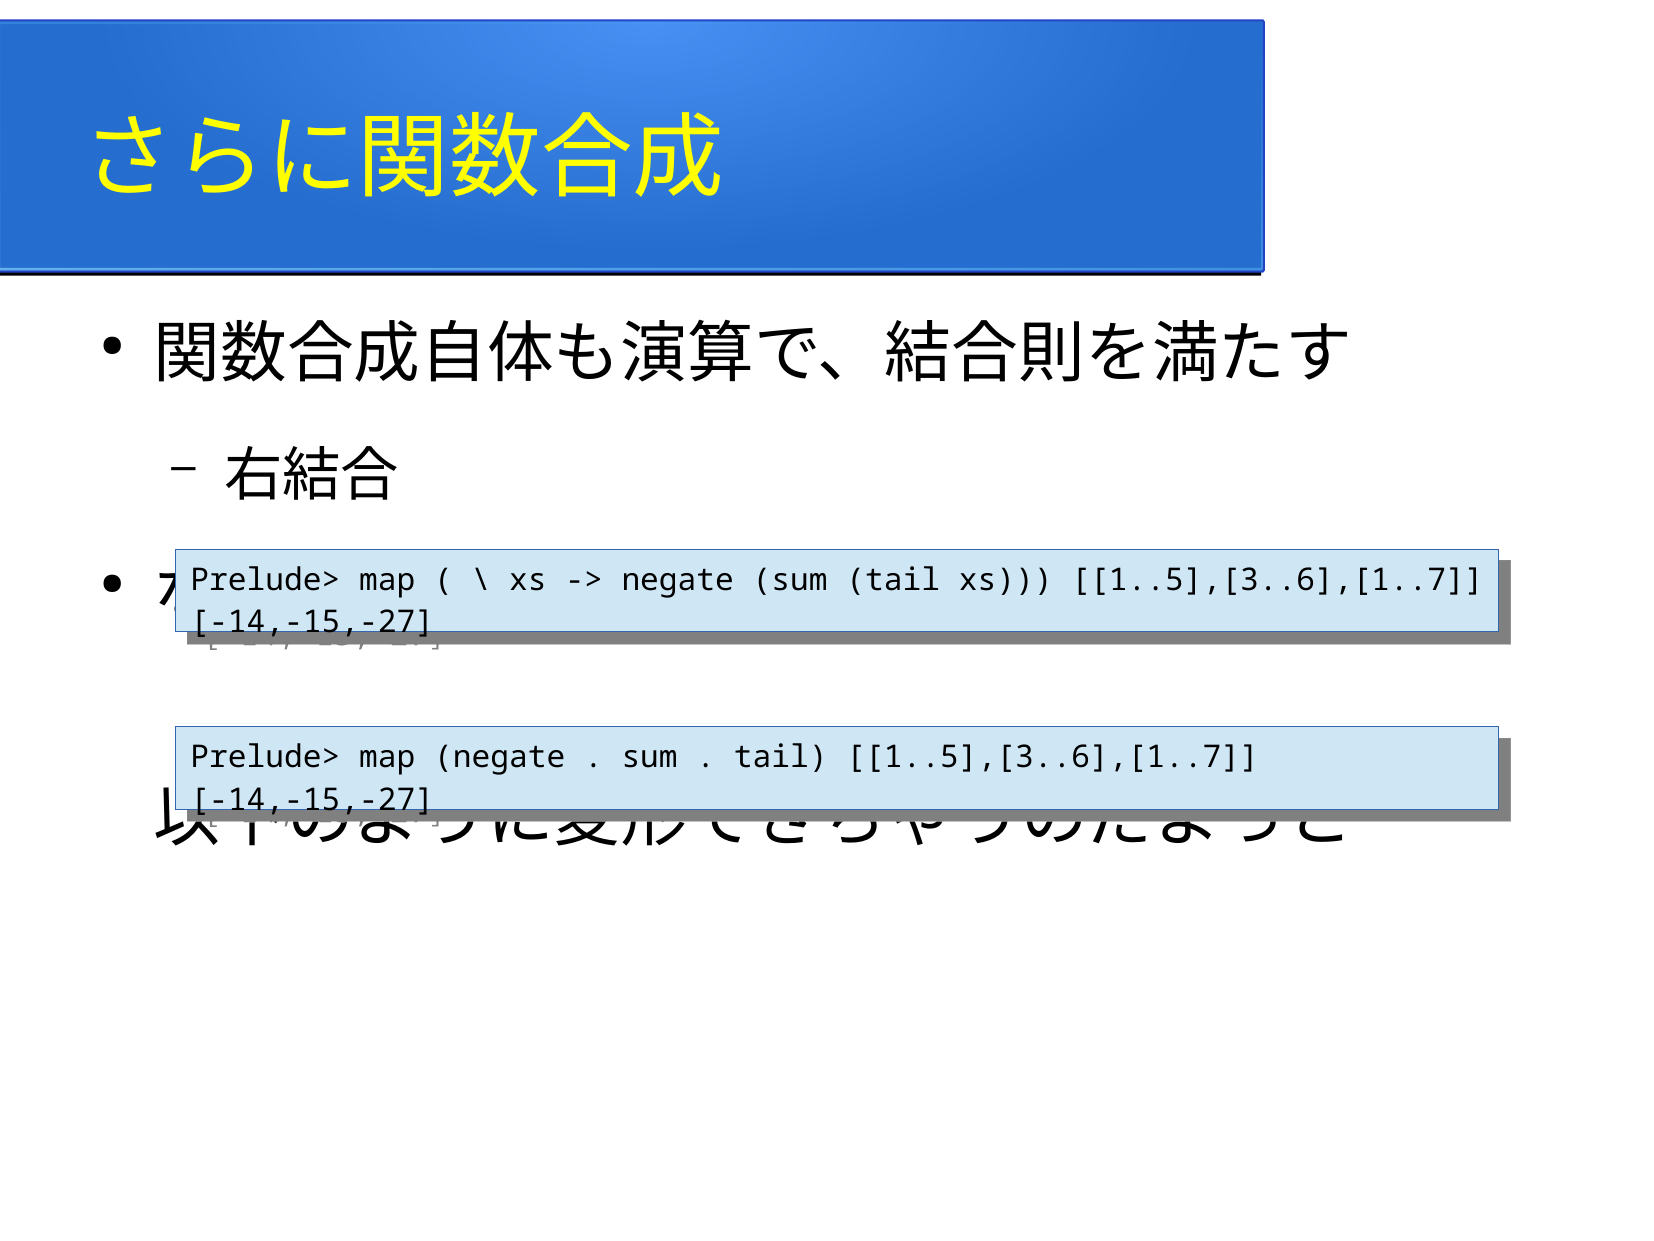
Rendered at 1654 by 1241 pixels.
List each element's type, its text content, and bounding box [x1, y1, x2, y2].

list 関数合成自体も演算で、結合則を満たす 右結合 なので以下のコードは： 以下のように変形できちゃうのだよっと [82, 299, 1571, 1099]
text_box Prelude> map ( \ xs -> negate (sum (tail xs))) [[1..5],[3..6],[1..7]] [-14,-15,-27] [175, 549, 1499, 632]
text_box Prelude> map (negate . sum . tail) [[1..5],[3..6],[1..7]] [-14,-15,-27] [175, 726, 1499, 810]
title さらに関数合成 [82, 47, 1235, 252]
